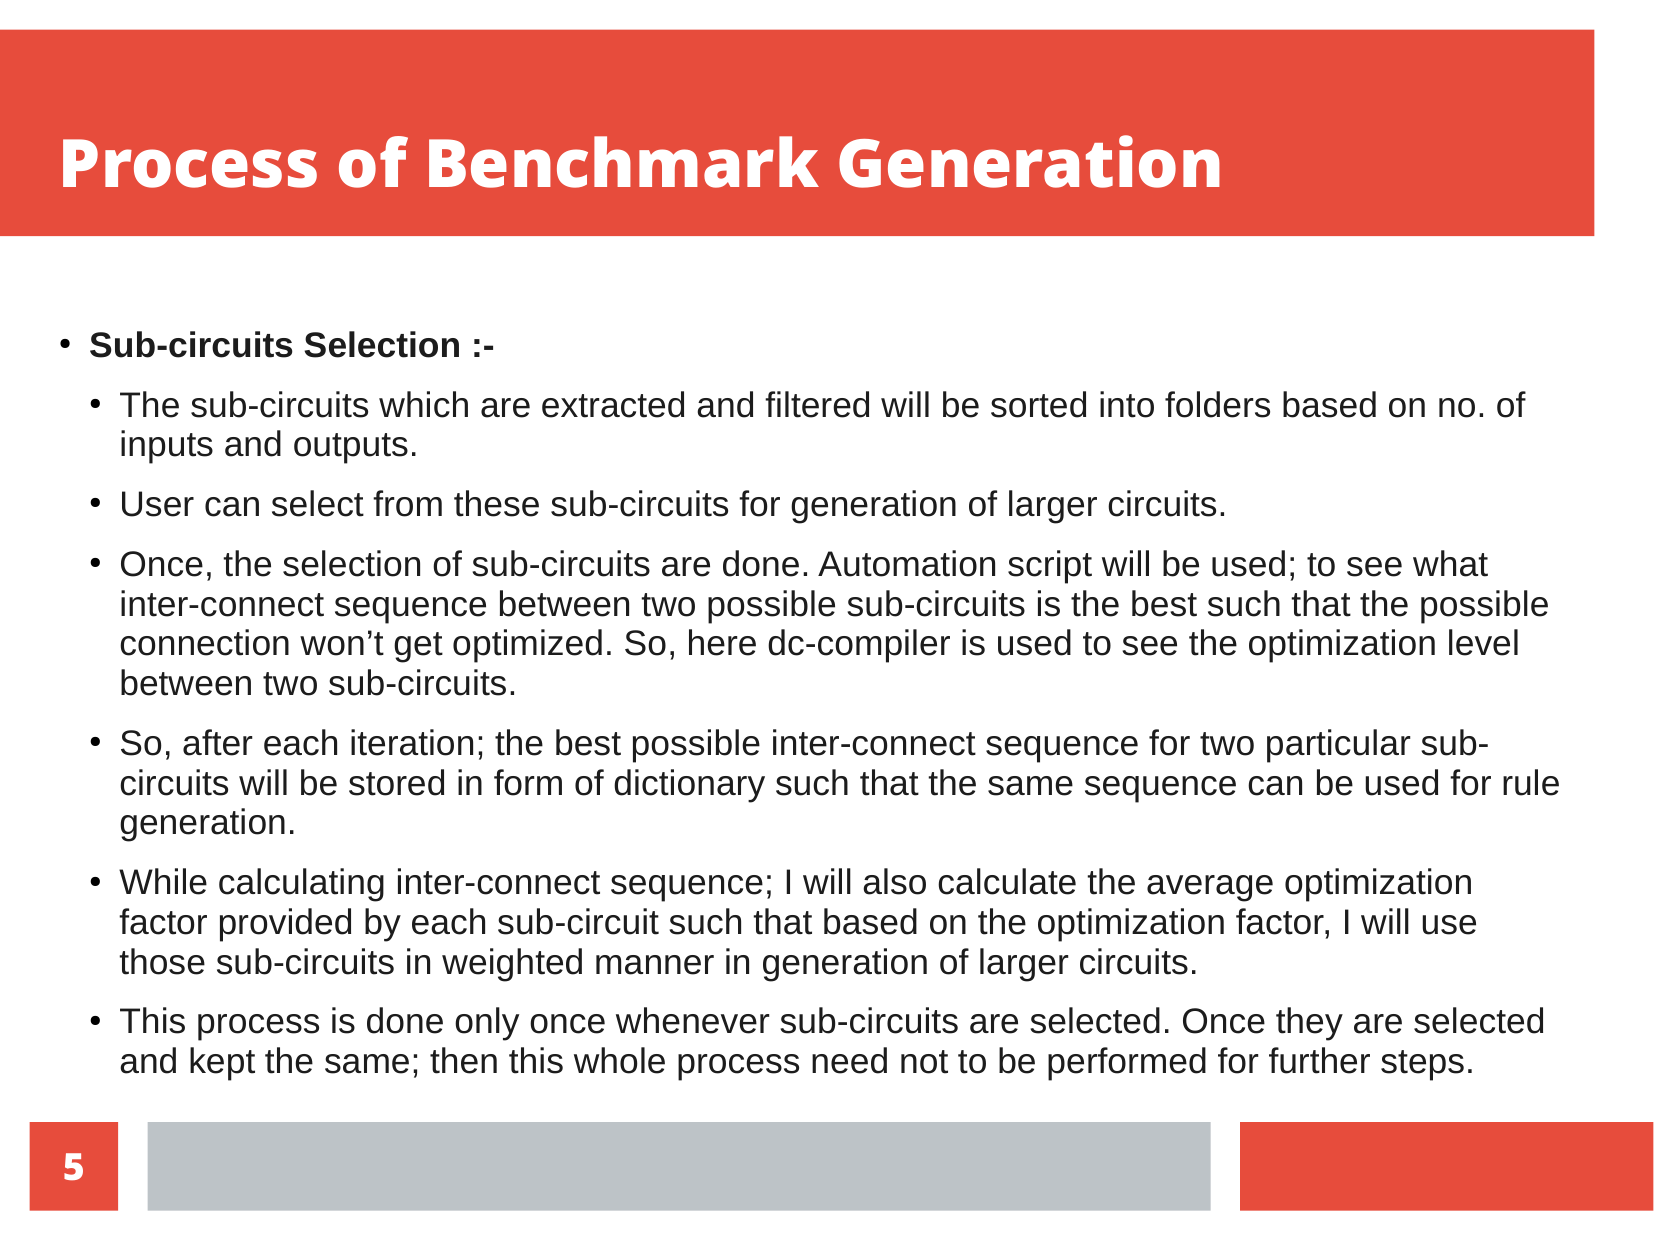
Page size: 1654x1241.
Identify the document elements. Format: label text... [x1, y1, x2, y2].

list Sub-circuits Selection :- The sub-circuits which are extracted and filtered will be sorted into folders based on no. of inputs and outputs. User can select from these sub-circuits for generation of larger circuits. Once, the selection of sub-circuits are done. Automation script will be used; to see what inter-connect sequence between two possible sub-circuits is the best such that the possible connection won’t get optimized. So, here dc-compiler is used to see the optimization level between two sub-circuits. So, after each iteration; the best possible inter-connect sequence for two particular sub-circuits will be stored in form of dictionary such that the same sequence can be used for rule generation. While calculating inter-connect sequence; I will also calculate the average optimization factor provided by each sub-circuit such that based on the optimization factor, I will use those sub-circuits in weighted manner in generation of larger circuits. This process is done only once whenever sub-circuits are selected. Once they are selected and kept the same; then this whole process need not to be performed for further steps. [59, 324, 1565, 1093]
title Process of Benchmark Generation [59, 59, 1595, 207]
